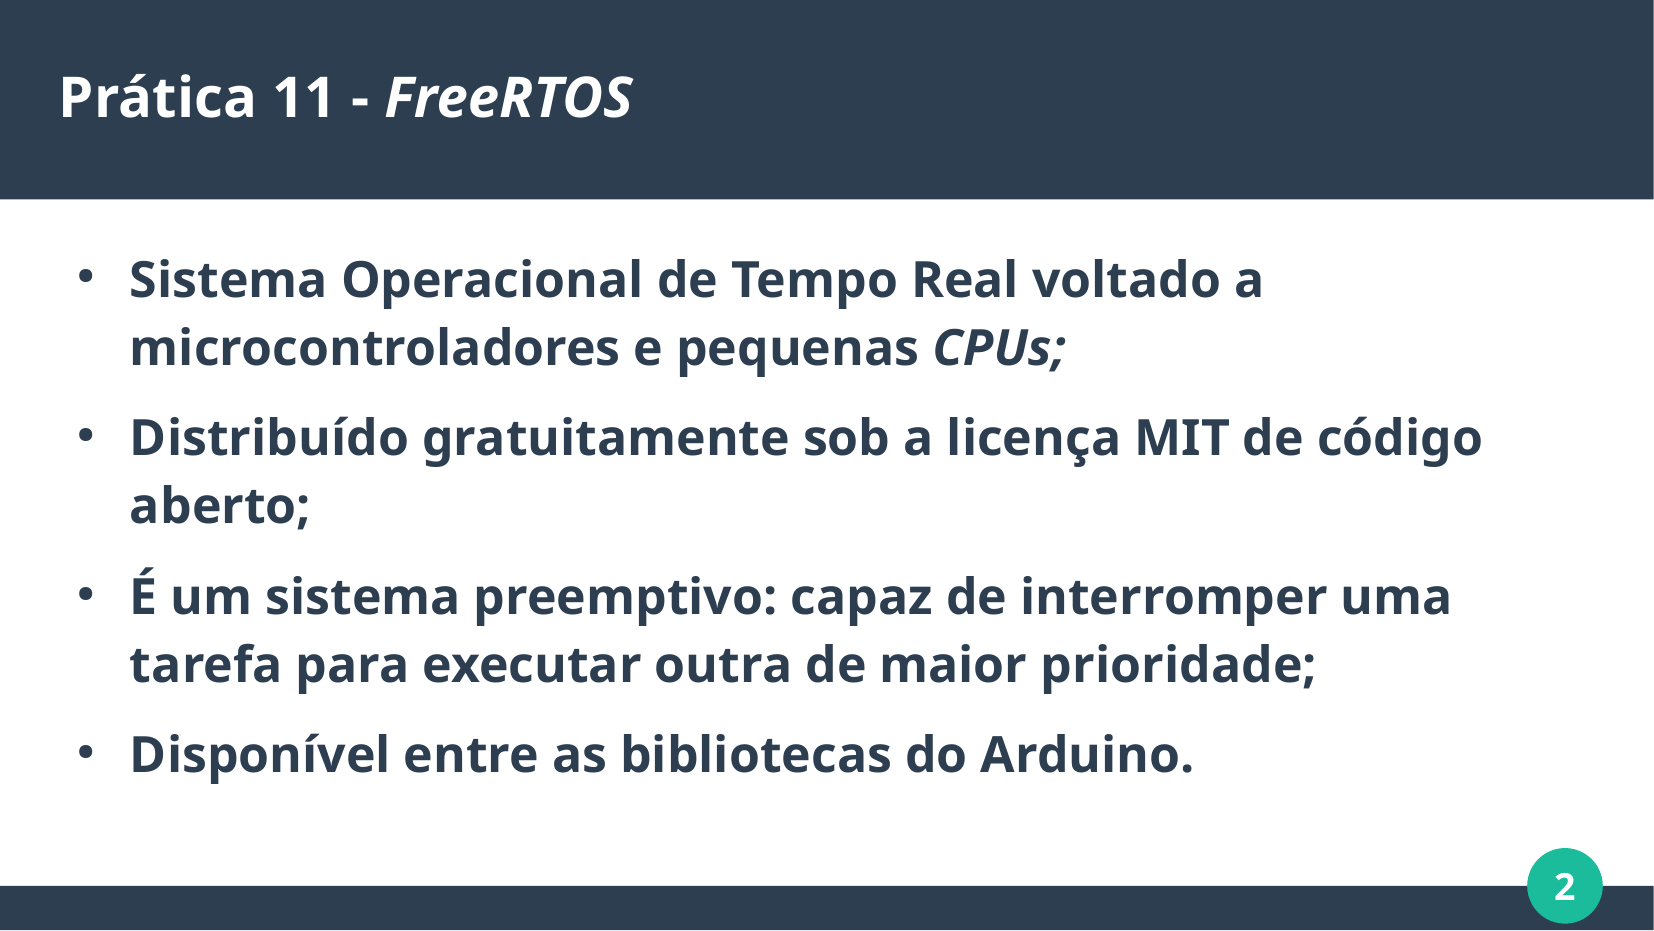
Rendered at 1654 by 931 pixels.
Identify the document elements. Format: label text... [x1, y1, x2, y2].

title Prática 11 - FreeRTOS [59, 37, 1595, 155]
list Sistema Operacional de Tempo Real voltado a microcontroladores e pequenas CPUs; Distribuído gratuitamente sob a licença MIT de código aberto; É um sistema preemptivo: capaz de interromper uma tarefa para executar outra de maior prioridade; Disponível entre as bibliotecas do Arduino. [59, 243, 1595, 864]
